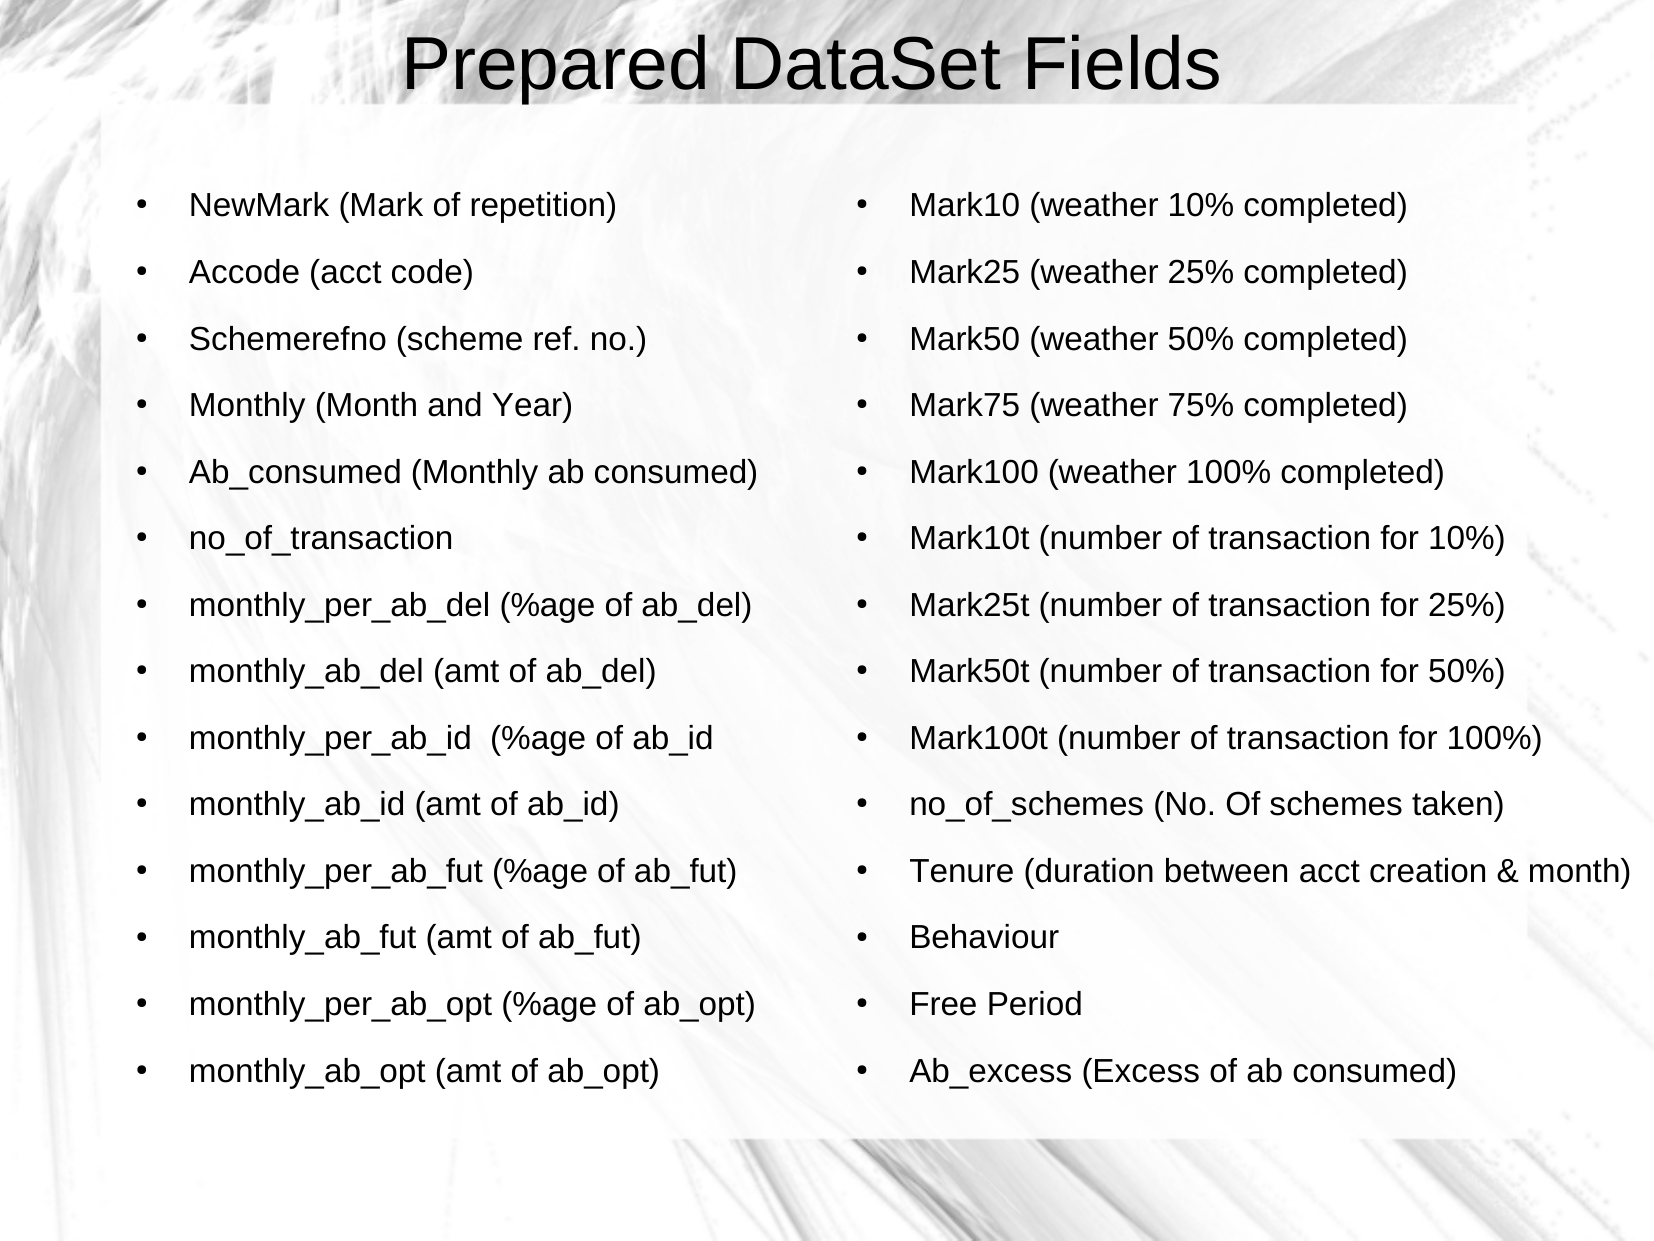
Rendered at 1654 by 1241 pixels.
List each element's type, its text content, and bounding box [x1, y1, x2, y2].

title Prepared DataSet Fields [118, 0, 1506, 148]
picture [0, 0, 1654, 1241]
list NewMark (Mark of repetition) Accode (acct code) Schemerefno (scheme ref. no.) Monthly (Month and Year) Ab_consumed (Monthly ab consumed) no_of_transaction monthly_per_ab_del (%age of ab_del) monthly_ab_del (amt of ab_del) monthly_per_ab_id (%age of ab_id monthly_ab_id (amt of ab_id) monthly_per_ab_fut (%age of ab_fut) monthly_ab_fut (amt of ab_fut) monthly_per_ab_opt (%age of ab_opt) monthly_ab_opt (amt of ab_opt) [118, 186, 838, 1093]
list Mark10 (weather 10% completed) Mark25 (weather 25% completed) Mark50 (weather 50% completed) Mark75 (weather 75% completed) Mark100 (weather 100% completed) Mark10t (number of transaction for 10%) Mark25t (number of transaction for 25%) Mark50t (number of transaction for 50%) Mark100t (number of transaction for 100%) no_of_schemes (No. Of schemes taken) Tenure (duration between acct creation & month) Behaviour Free Period Ab_excess (Excess of ab consumed) [838, 186, 1636, 1093]
